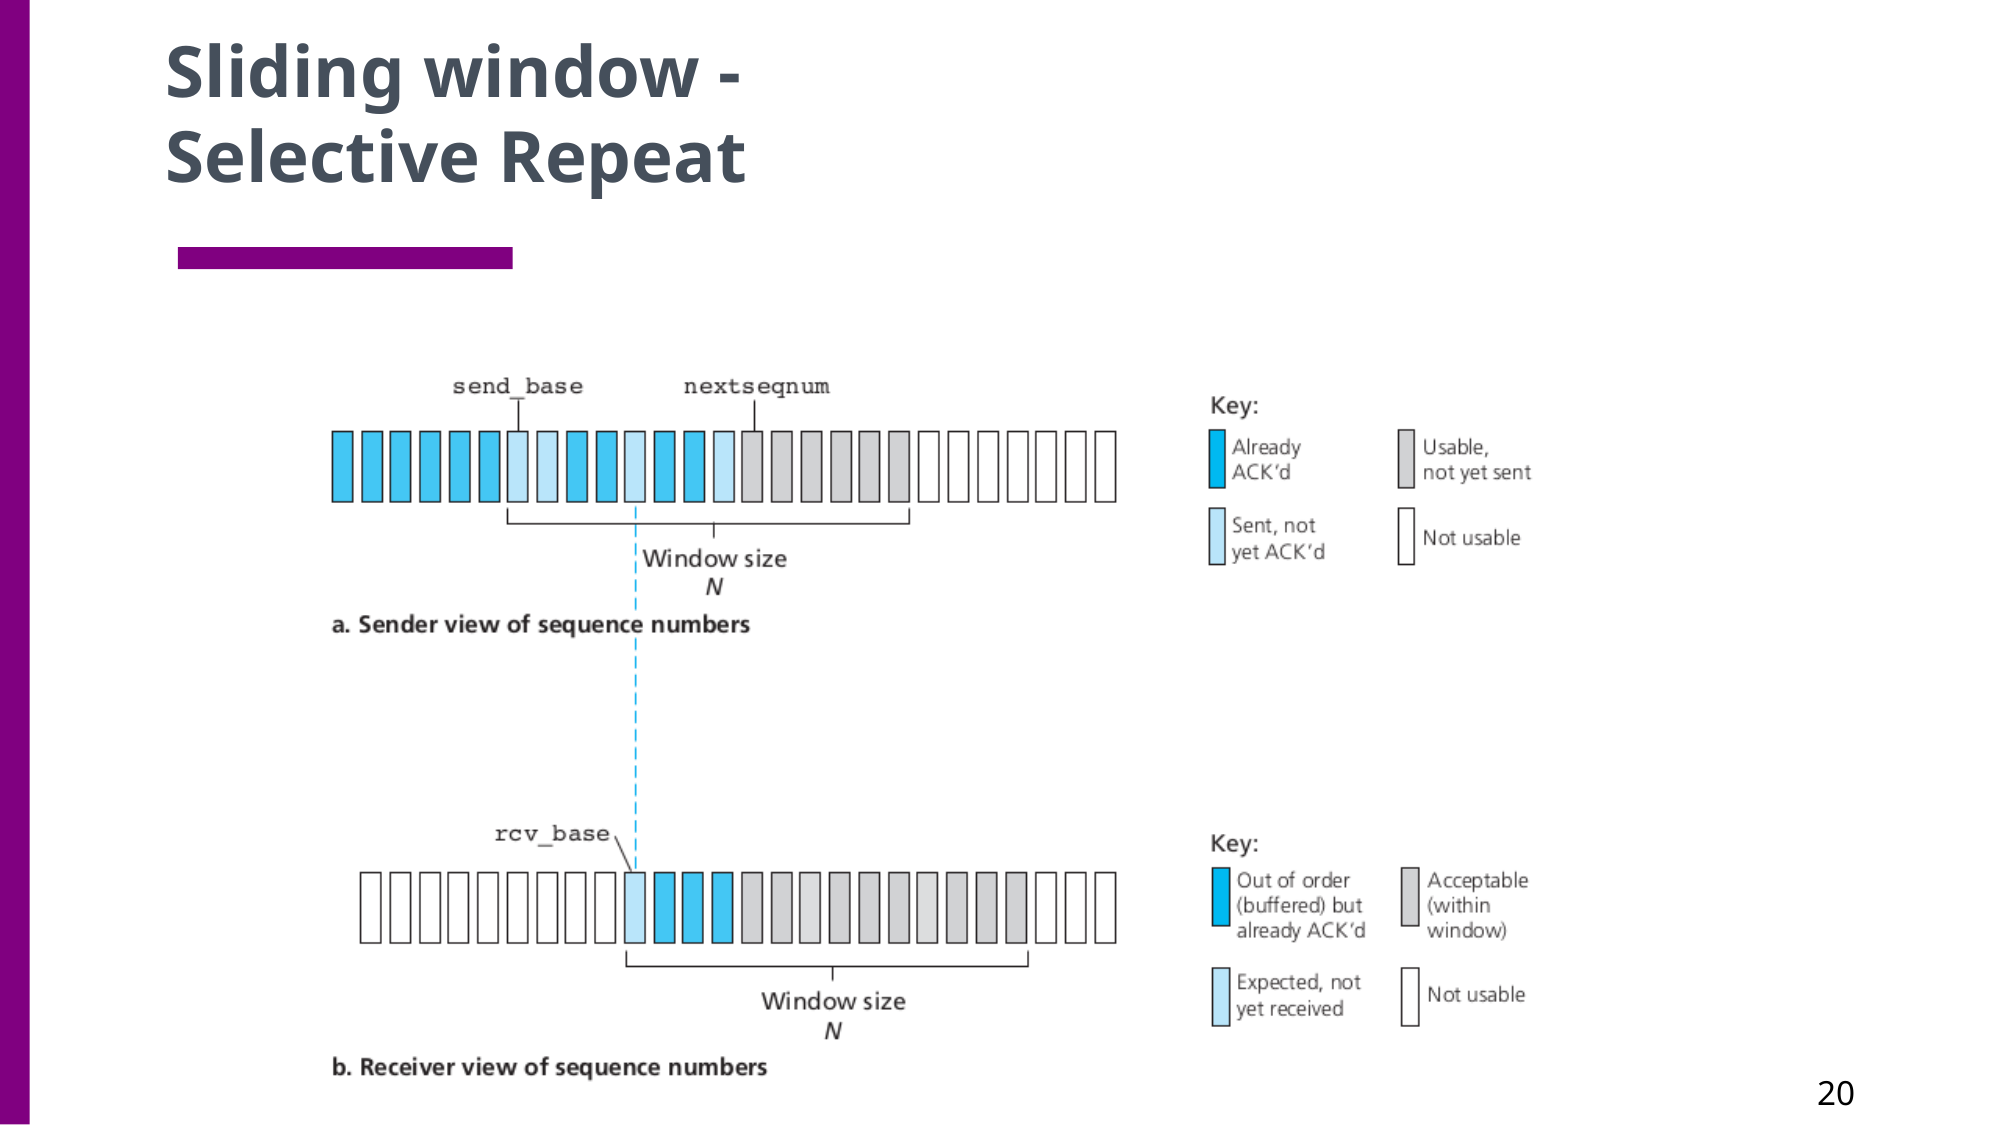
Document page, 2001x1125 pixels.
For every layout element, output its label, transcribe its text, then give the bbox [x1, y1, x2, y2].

text_box Sliding window - Selective Repeat [151, 0, 1849, 212]
picture [210, 345, 1621, 1113]
